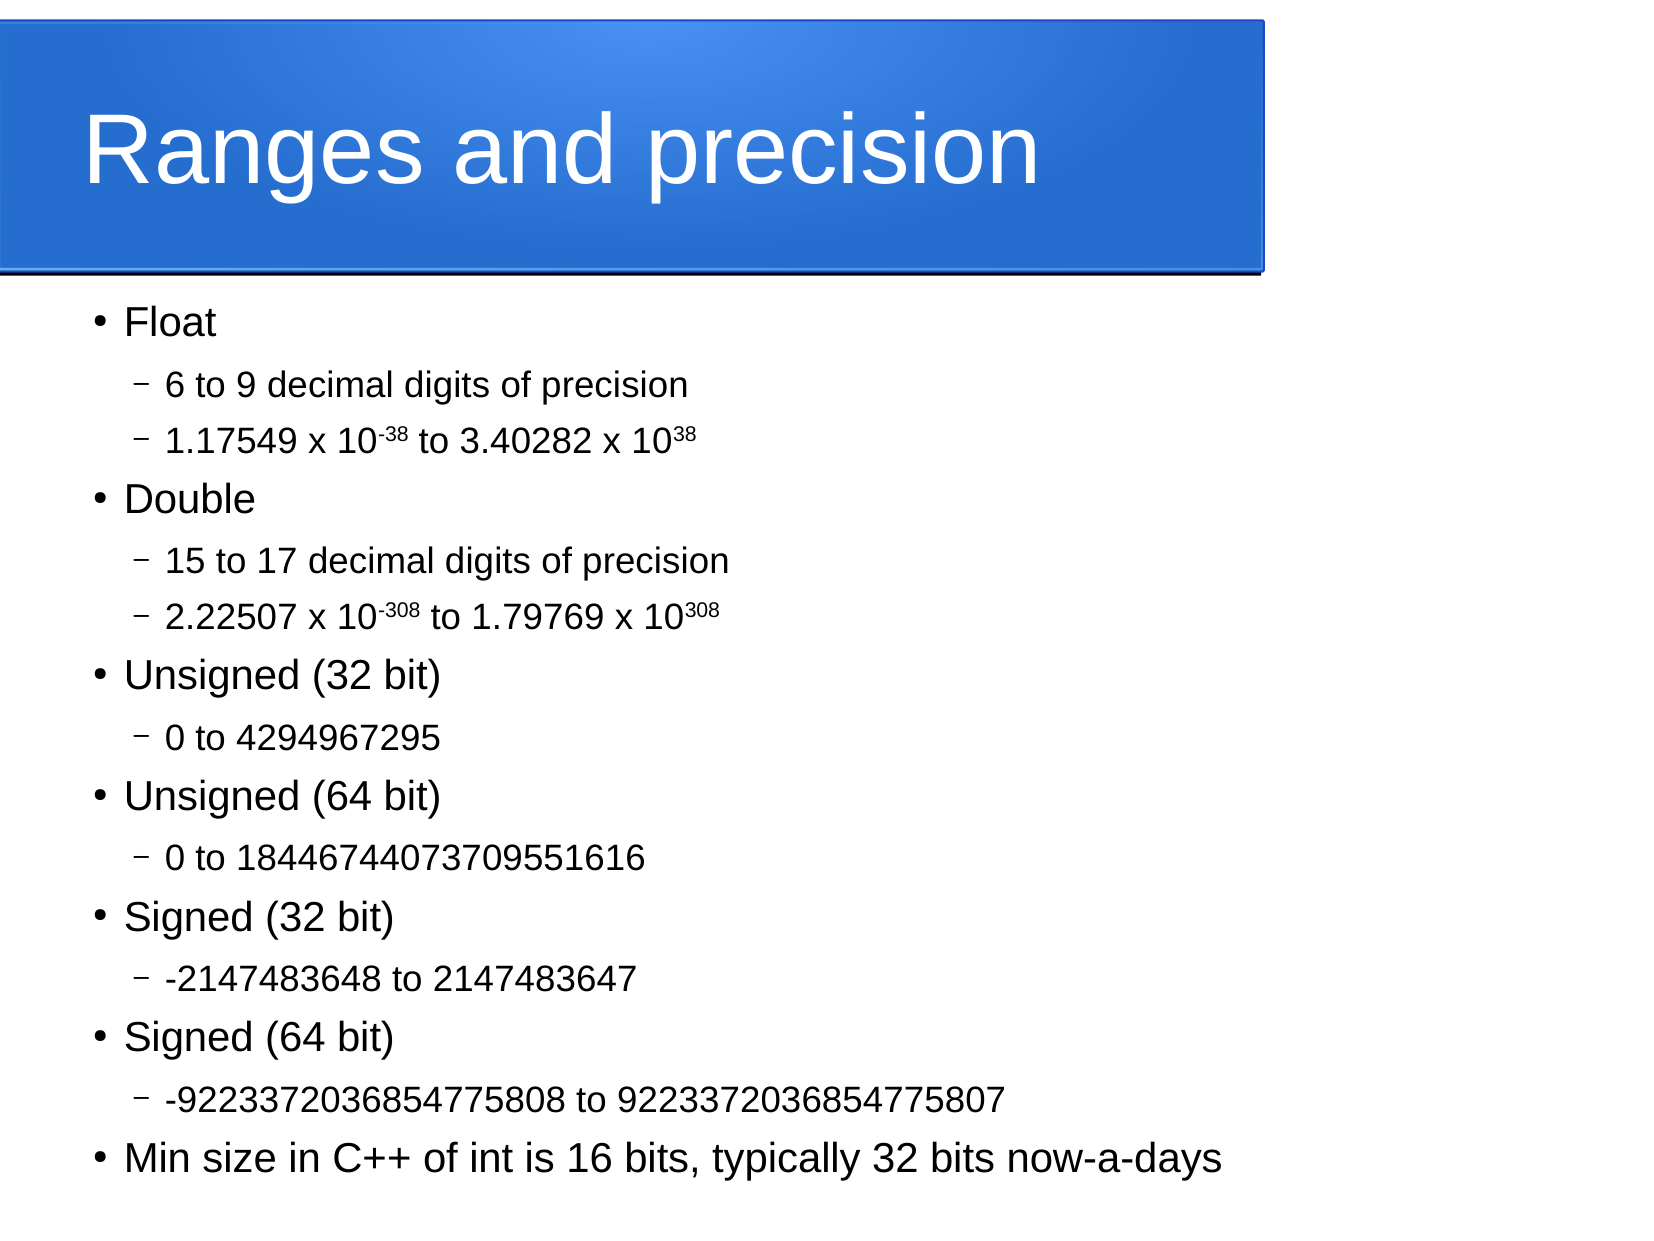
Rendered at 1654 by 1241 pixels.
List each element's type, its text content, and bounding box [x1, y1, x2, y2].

title Ranges and precision [82, 47, 1235, 252]
list Float 6 to 9 decimal digits of precision 1.17549 x 10-38 to 3.40282 x 1038 Double 15 to 17 decimal digits of precision 2.22507 x 10-308 to 1.79769 x 10308 Unsigned (32 bit) 0 to 4294967295 Unsigned (64 bit) 0 to 18446744073709551616 Signed (32 bit) -2147483648 to 2147483647 Signed (64 bit) -9223372036854775808 to 9223372036854775807 Min size in C++ of int is 16 bits, typically 32 bits now-a-days [82, 299, 1571, 1186]
